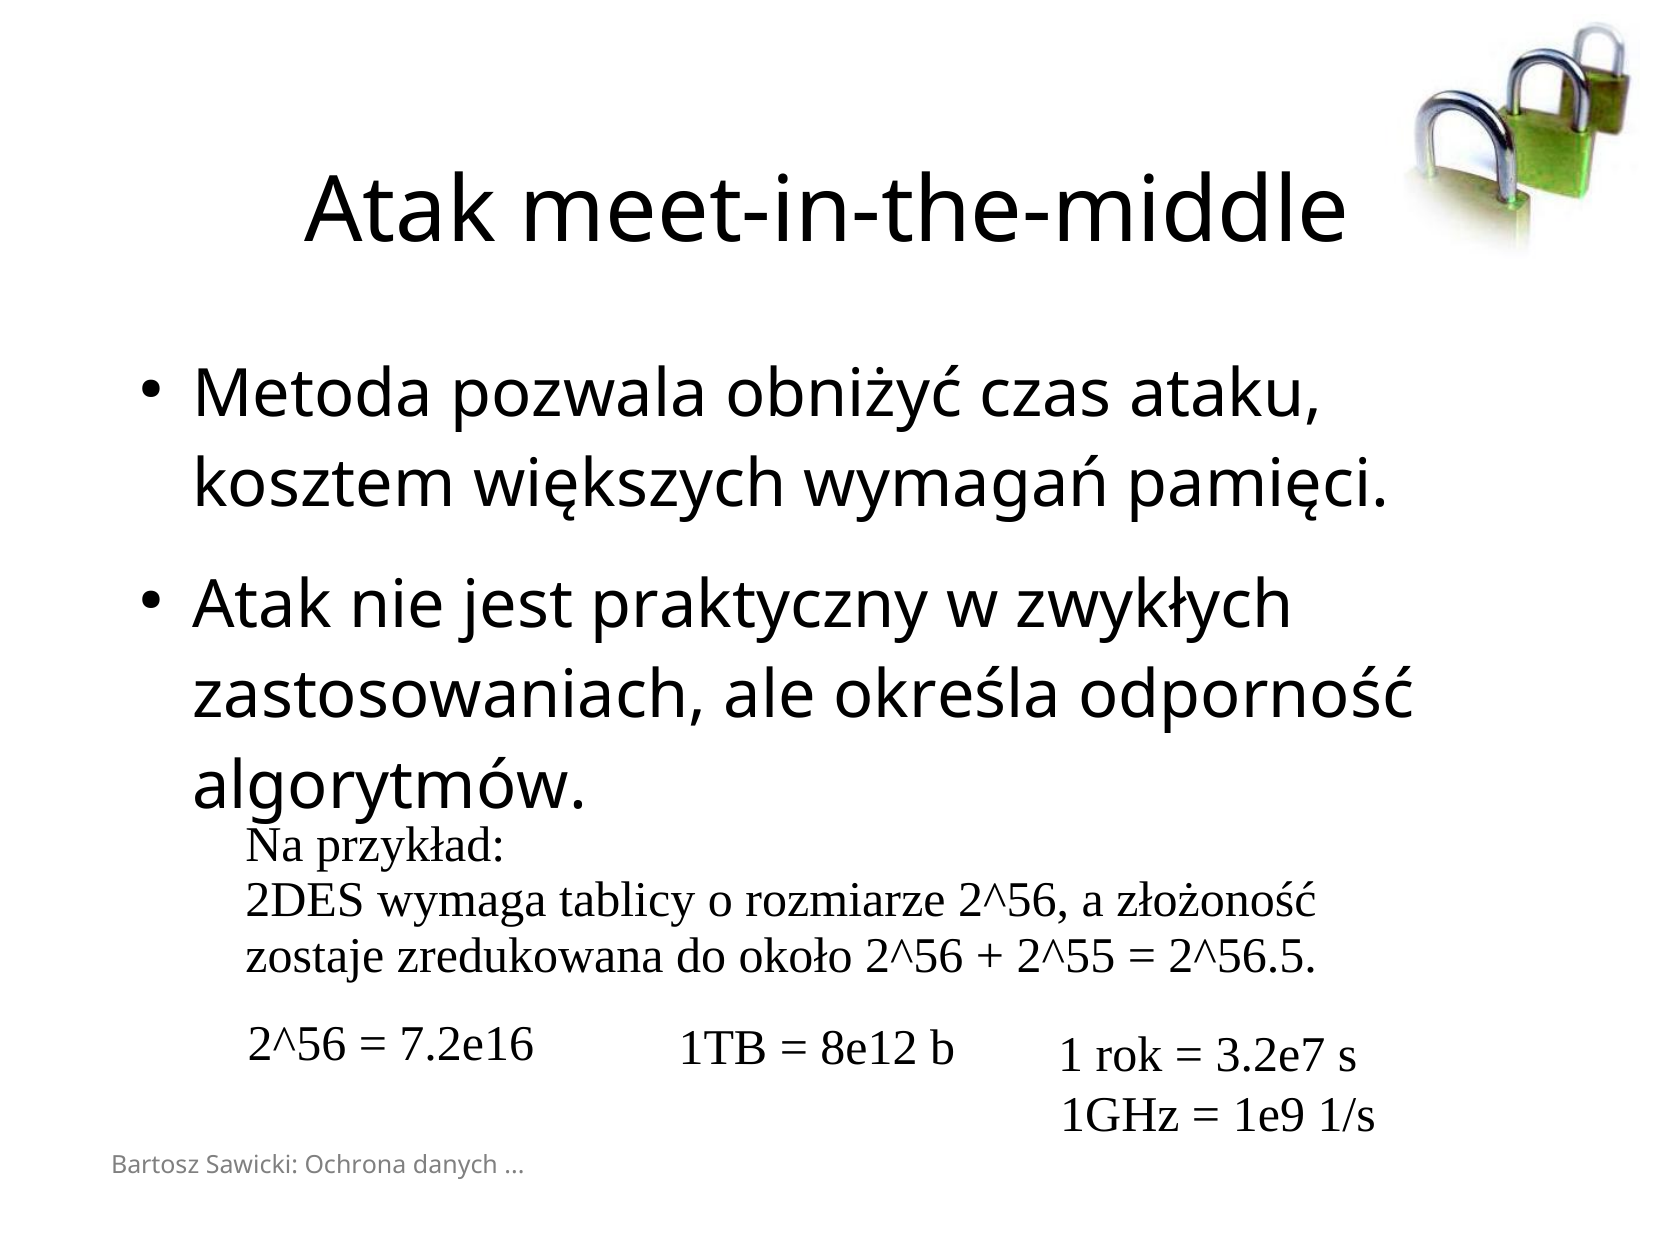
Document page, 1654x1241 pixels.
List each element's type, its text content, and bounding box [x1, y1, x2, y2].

text_box 1TB = 8e12 b [678, 1020, 956, 1076]
text_box Na przykład: 2DES wymaga tablicy o rozmiarze 2^56, a złożoność zostaje zredukowana do około 2^56 + 2^55 = 2^56.5. [245, 816, 1369, 985]
title Atak meet-in-the-middle [121, 102, 1534, 310]
picture [1385, 14, 1640, 266]
text_box 2^56 = 7.2e16 [247, 1015, 535, 1072]
list Metoda pozwala obniżyć czas ataku, kosztem większych wymagań pamięci. Atak nie jest praktyczny w zwykłych zastosowaniach, ale określa odporność algorytmów. [121, 344, 1534, 1065]
text_box 1GHz = 1e9 1/s [1060, 1087, 1377, 1143]
text_box 1 rok = 3.2e7 s [1058, 1026, 1358, 1083]
